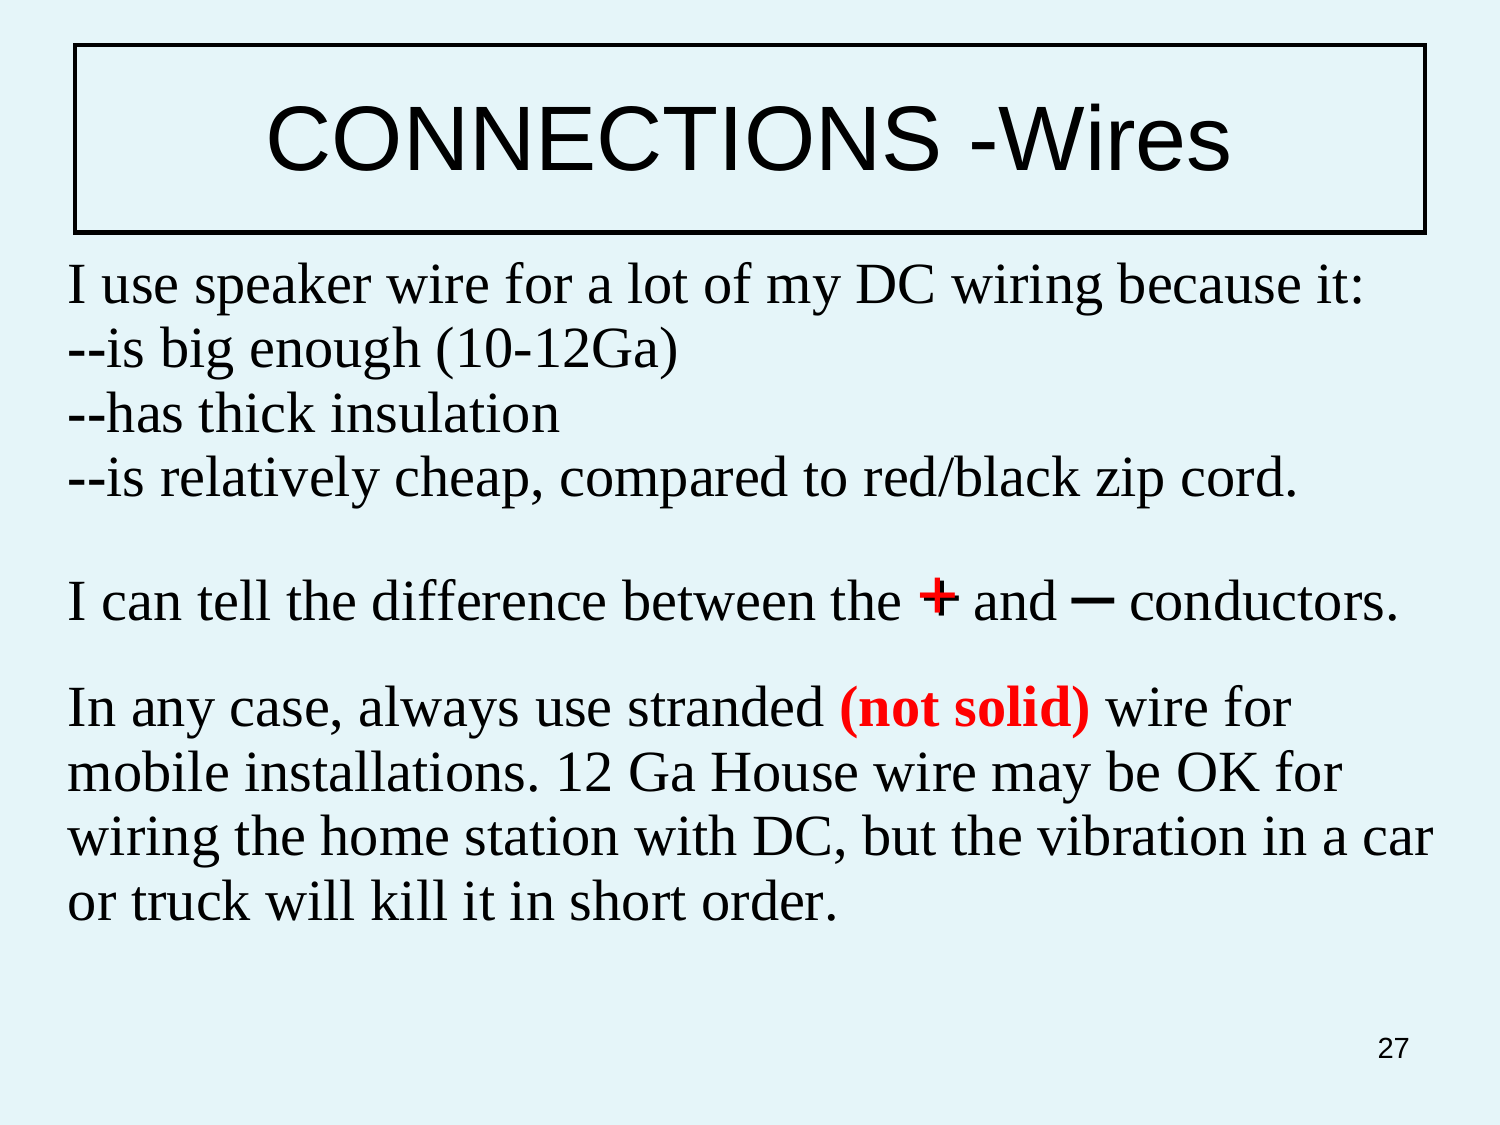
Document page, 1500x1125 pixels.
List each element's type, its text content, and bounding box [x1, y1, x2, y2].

text_box I use speaker wire for a lot of my DC wiring because it: --is big enough (10-12Ga) --has thick insulation --is relatively cheap, compared to red/black zip cord. I can tell the difference between the + and – conductors. In any case, always use stranded (not solid) wire for mobile installations. 12 Ga House wire may be OK for wiring the home station with DC, but the vibration in a car or truck will kill it in short order. [53, 243, 1459, 941]
title CONNECTIONS -Wires [75, 45, 1426, 233]
